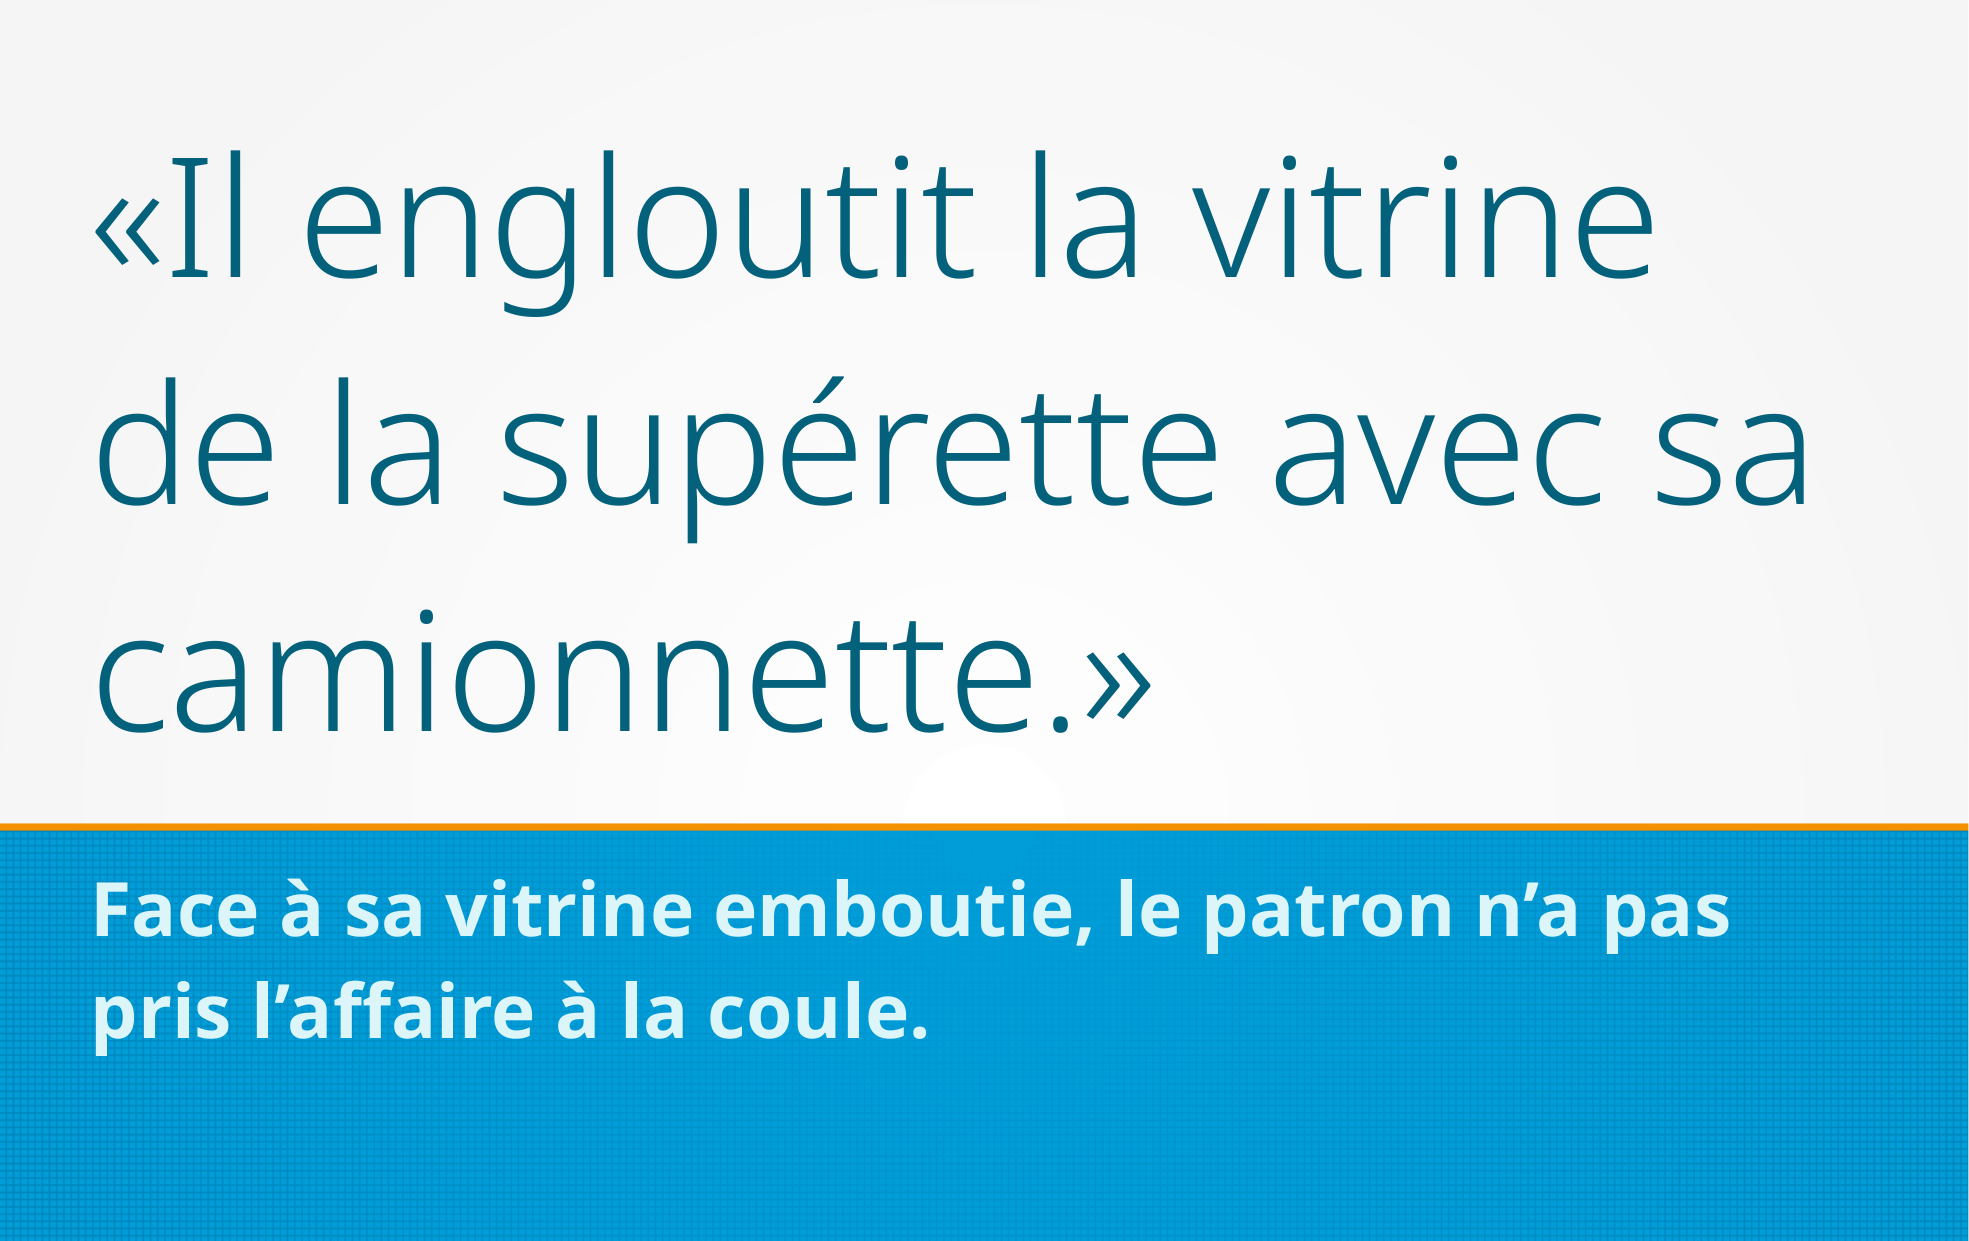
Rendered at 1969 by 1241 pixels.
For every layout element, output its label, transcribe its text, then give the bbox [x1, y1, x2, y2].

picture [0, 0, 1969, 830]
title «Il engloutit la vitrine de la supérette avec sa camionnette.» [90, 49, 1862, 781]
subtitle Face à sa vitrine emboutie, le patron n’a pas pris l’affaire à la coule. [90, 855, 1861, 1111]
